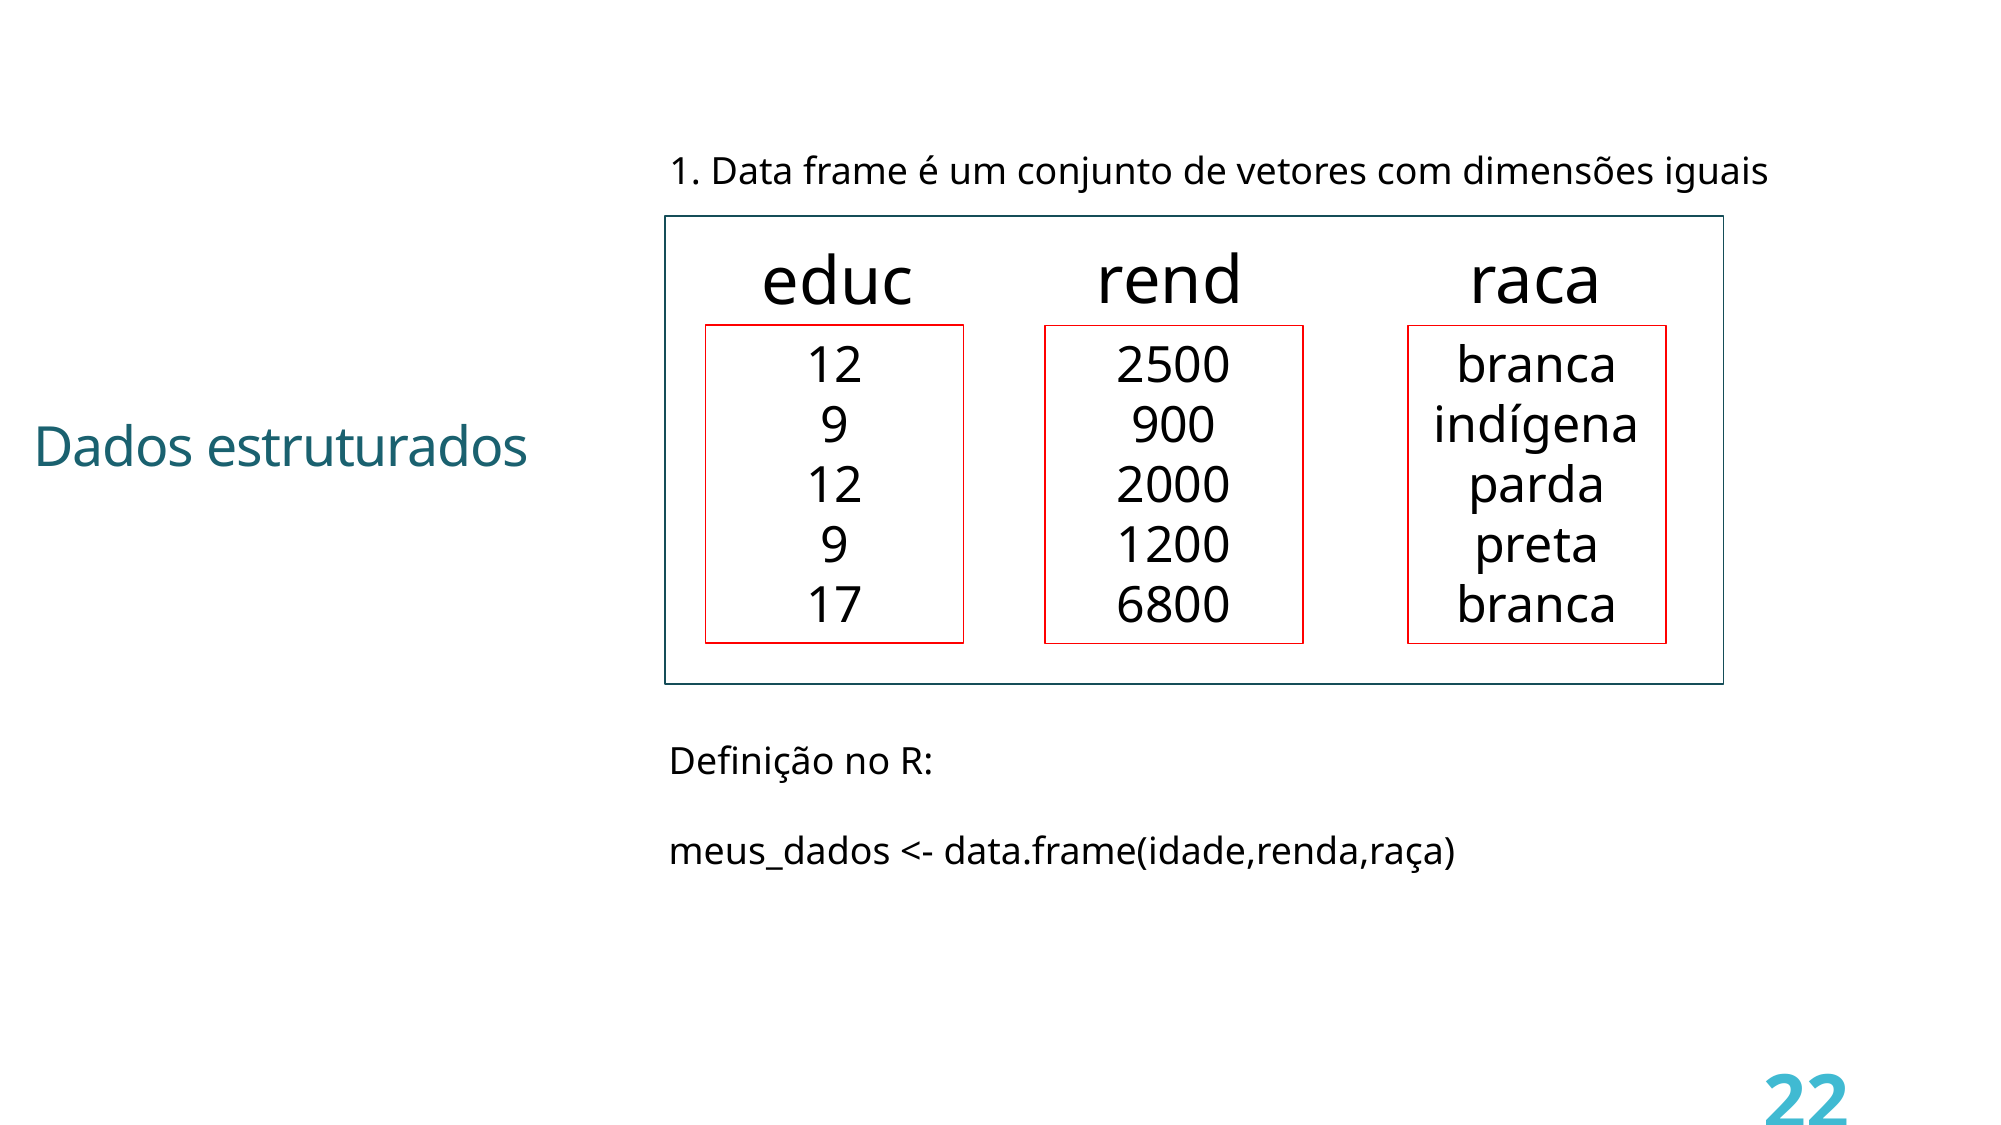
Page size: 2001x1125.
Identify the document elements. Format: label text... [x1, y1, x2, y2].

text_box Definição no R: meus_dados <- data.frame(idade,renda,raça) [653, 729, 1391, 881]
slide_number 20 [1748, 1045, 2000, 1106]
text_box 1. Data frame é um conjunto de vetores com dimensões iguais [654, 139, 1666, 201]
text_box branca indígena parda preta branca [1407, 325, 1666, 644]
text_box 12 9 12 9 17 [705, 324, 964, 643]
text_box Dados estruturados Data frames [0, 389, 564, 627]
text_box rend [1081, 229, 1293, 325]
text_box 2500 900 2000 1200 6800 [1044, 325, 1303, 644]
text_box educ [745, 230, 930, 324]
text_box raca [1454, 228, 1639, 325]
